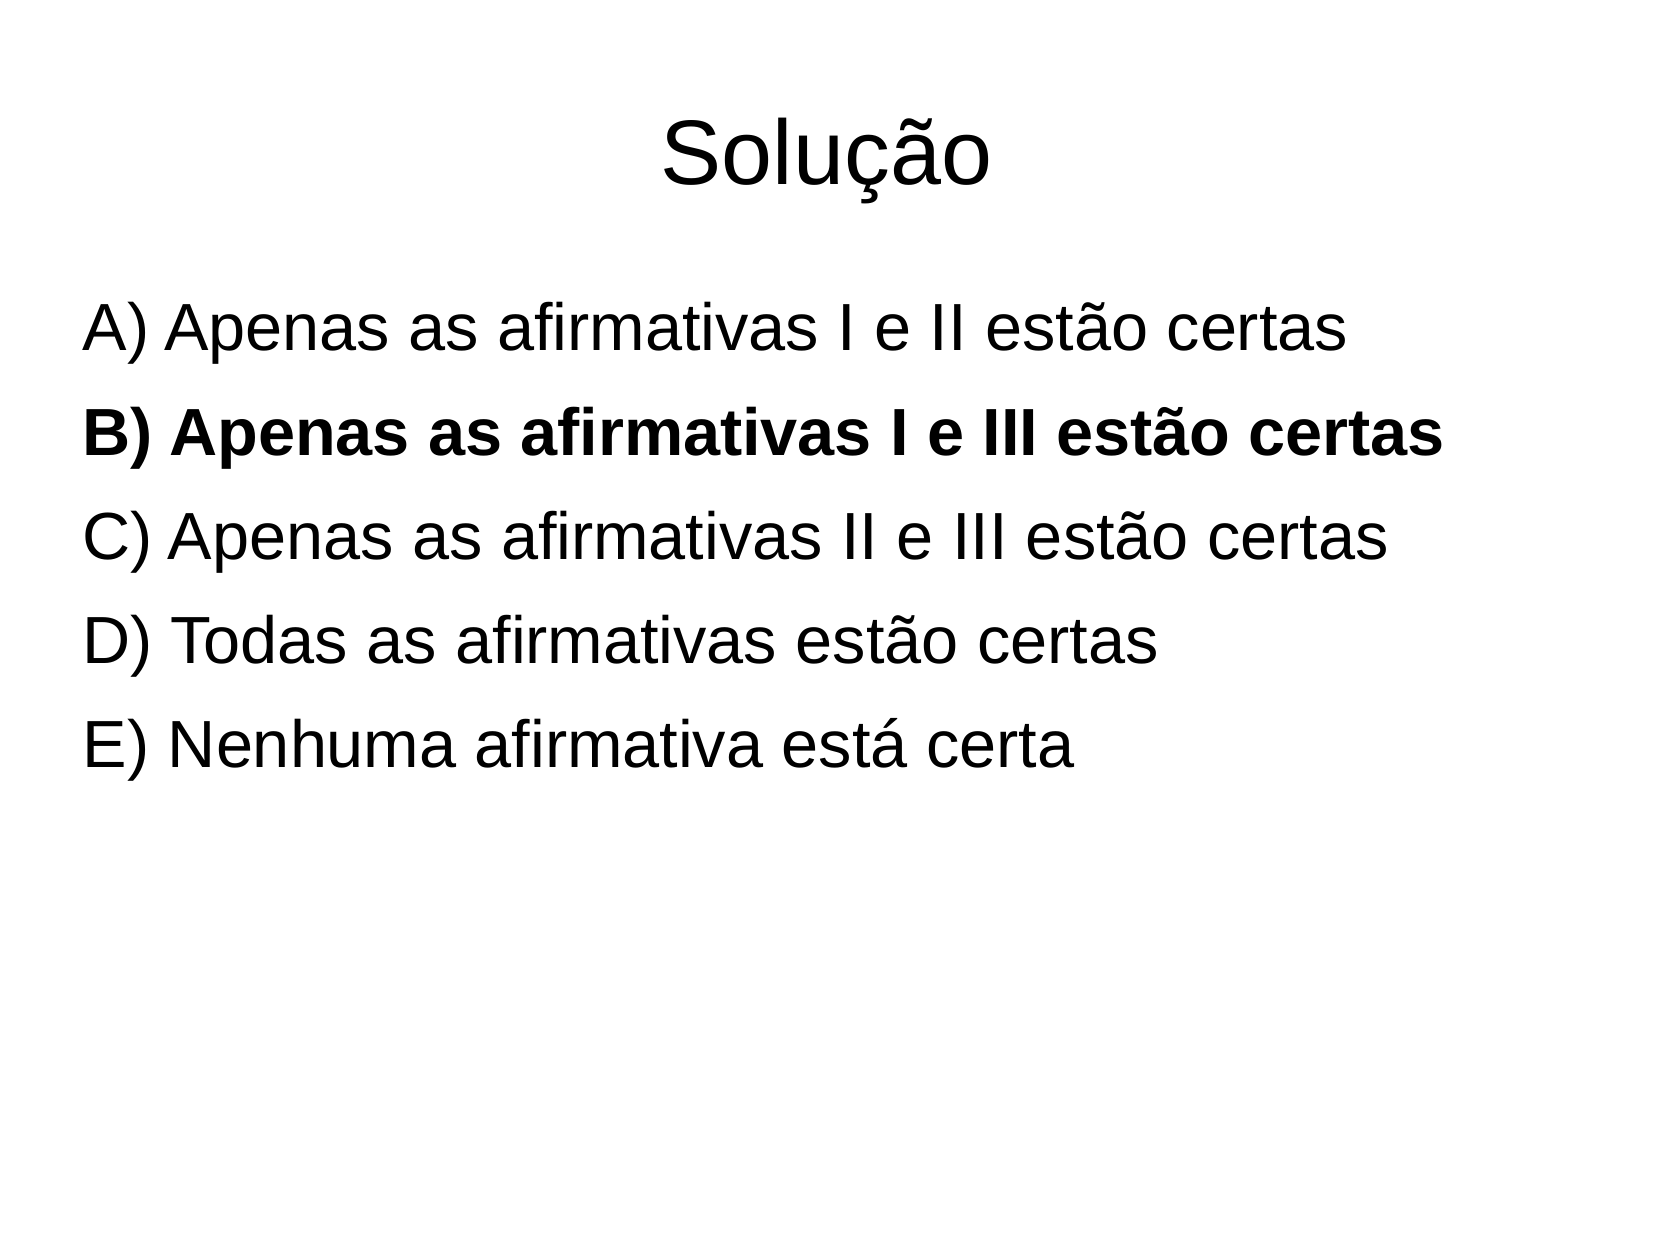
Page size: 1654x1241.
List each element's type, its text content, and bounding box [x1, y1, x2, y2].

title Solução [82, 49, 1571, 257]
list A) Apenas as afirmativas I e II estão certas B) Apenas as afirmativas I e III estão certas C) Apenas as afirmativas II e III estão certas D) Todas as afirmativas estão certas E) Nenhuma afirmativa está certa [82, 290, 1571, 1109]
